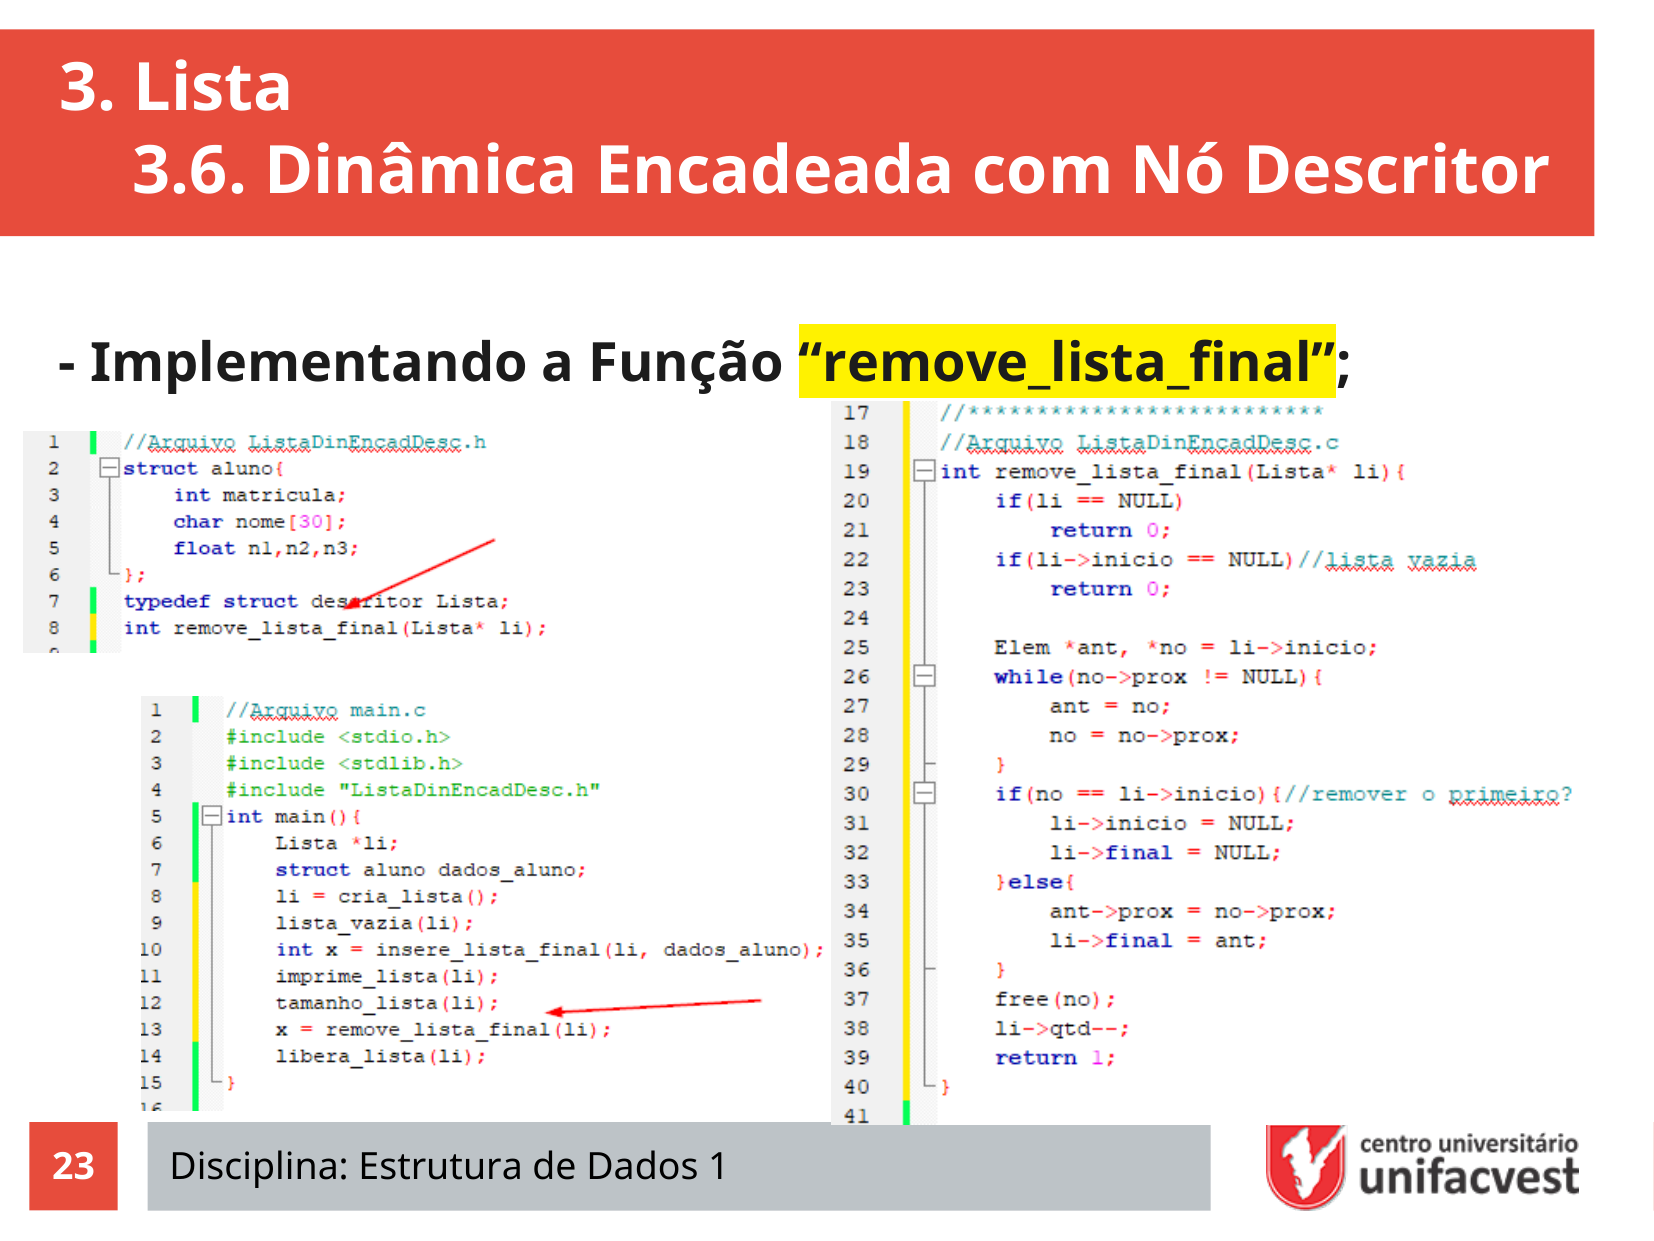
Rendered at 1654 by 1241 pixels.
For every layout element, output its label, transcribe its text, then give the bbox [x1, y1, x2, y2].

text_box Disciplina: Estrutura de Dados 1 [154, 1132, 1205, 1196]
text_box [1238, 1120, 1654, 1212]
title 3. Lista 3.6. Dinâmica Encadeada com Nó Descritor [59, 59, 1595, 207]
picture [23, 431, 557, 653]
picture [141, 401, 1601, 1211]
list - Implementando a Função “remove_lista_final”; [59, 324, 1566, 1093]
